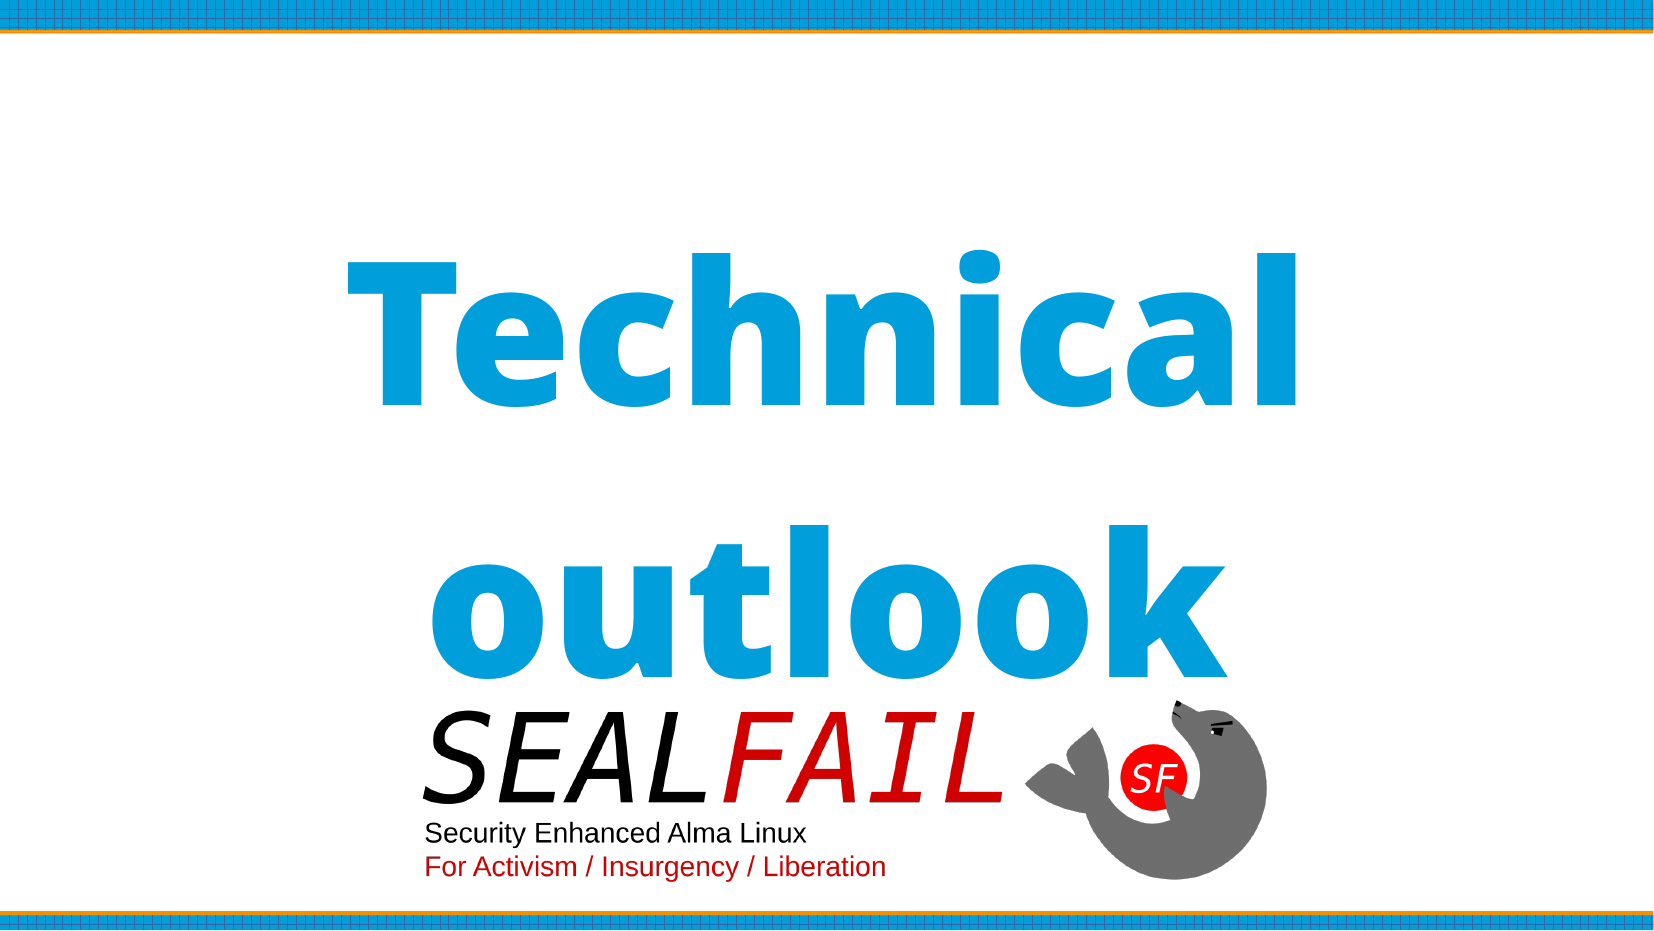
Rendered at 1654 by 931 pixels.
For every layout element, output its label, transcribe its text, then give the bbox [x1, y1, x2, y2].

picture [386, 674, 1287, 901]
subtitle Technical outlook [82, 103, 1571, 824]
